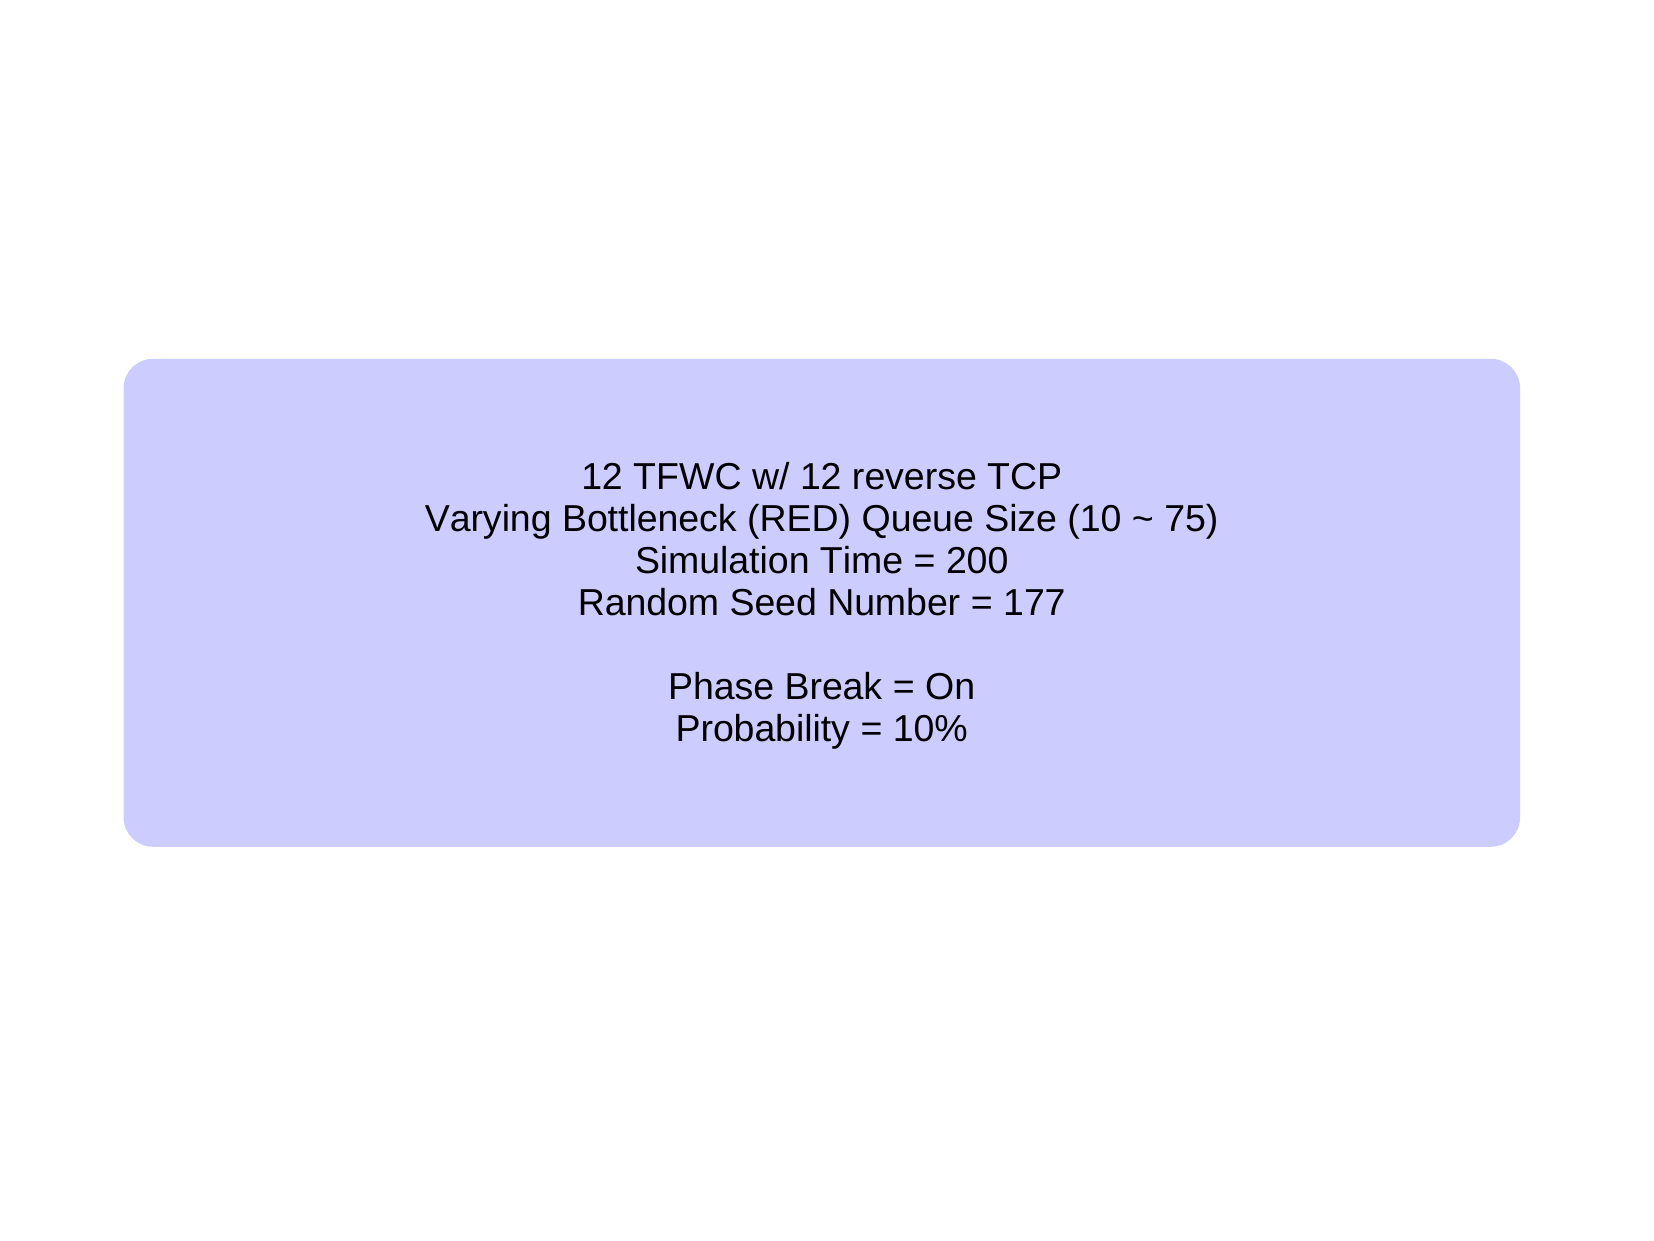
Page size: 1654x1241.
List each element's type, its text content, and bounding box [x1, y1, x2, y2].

text_box 12 TFWC w/ 12 reverse TCP Varying Bottleneck (RED) Queue Size (10 ~ 75) Simulation Time = 200 Random Seed Number = 177 Phase Break = On Probability = 10% [123, 358, 1521, 847]
